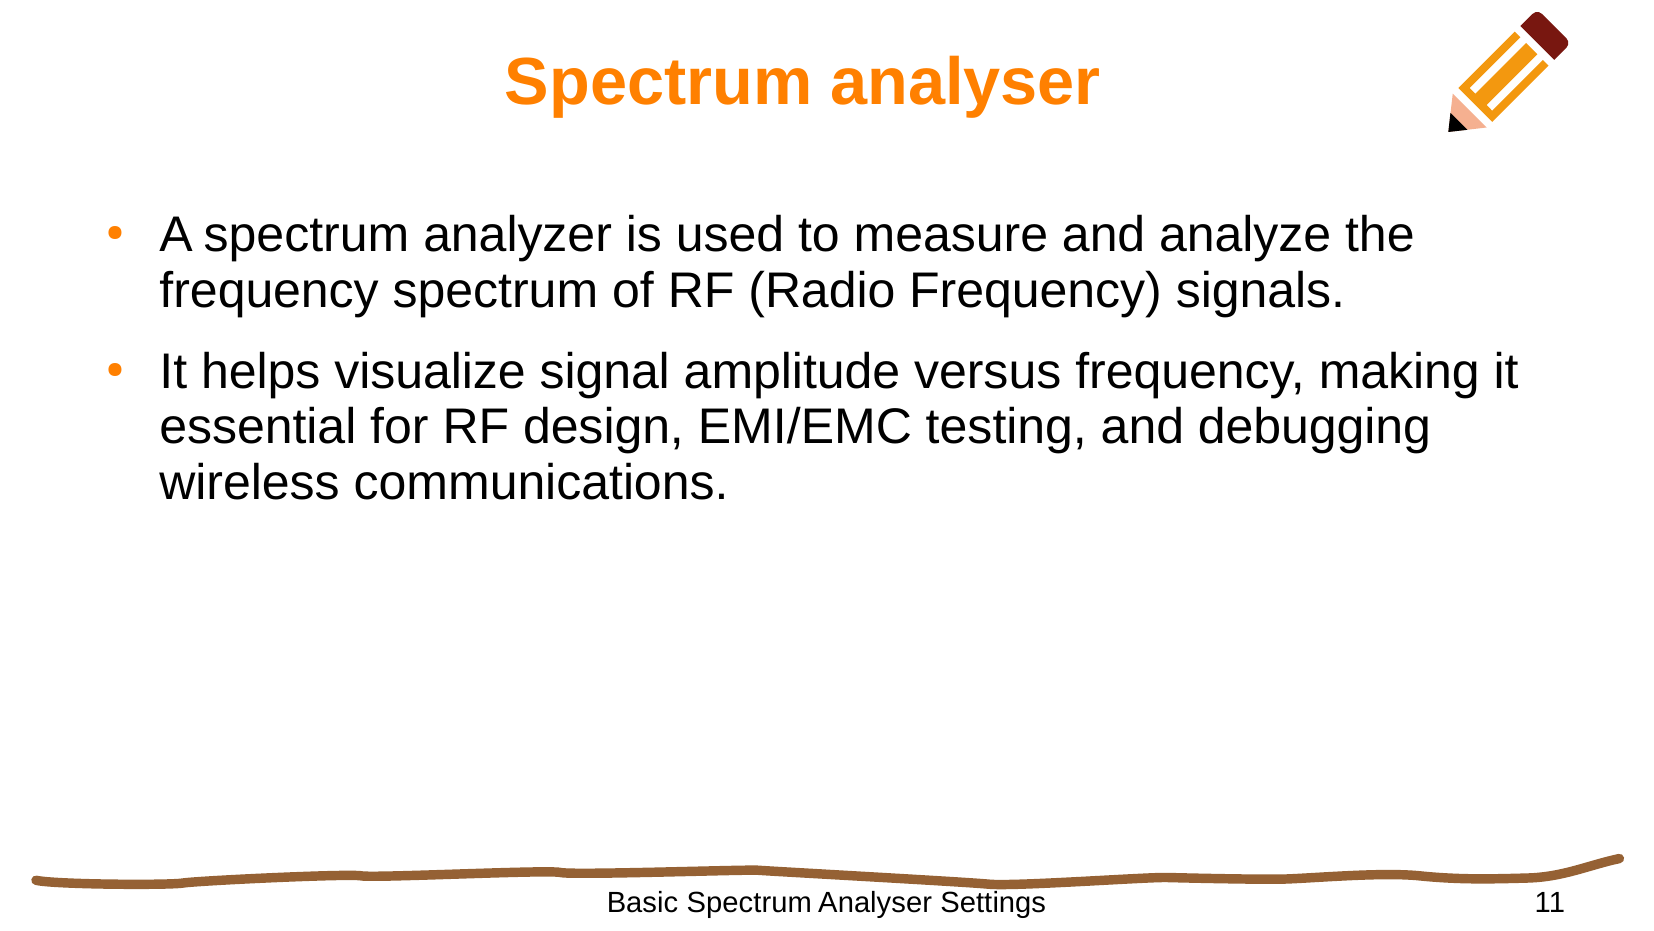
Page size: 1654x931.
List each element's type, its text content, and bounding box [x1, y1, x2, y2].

list A spectrum analyzer is used to measure and analyze the frequency spectrum of RF (Radio Frequency) signals. It helps visualize signal amplitude versus frequency, making it essential for RF design, EMI/EMC testing, and debugging wireless communications. [88, 206, 1565, 857]
title Spectrum analyser [88, 29, 1447, 133]
